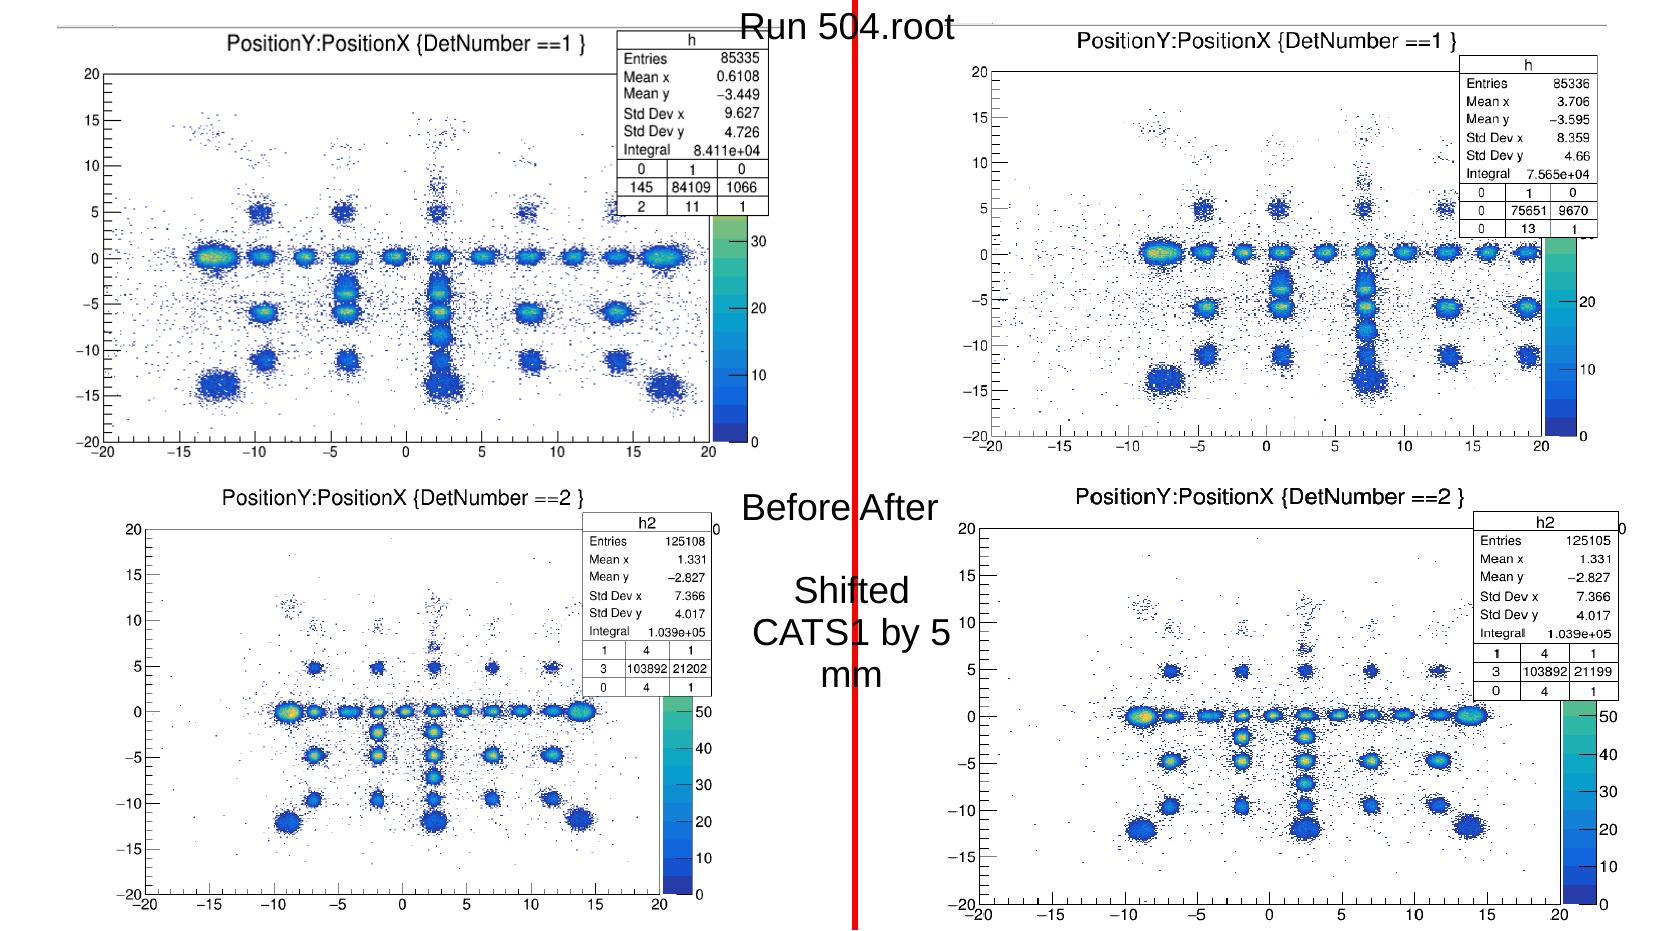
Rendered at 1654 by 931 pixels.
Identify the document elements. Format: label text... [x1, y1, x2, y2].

picture [57, 25, 784, 472]
picture [931, 481, 1633, 931]
text_box Shifted CATS1 by 5 mm [720, 562, 983, 704]
picture [944, 23, 1607, 474]
text_box Before After [726, 479, 989, 537]
picture [106, 485, 723, 920]
text_box Run 504.root [724, 0, 1325, 55]
